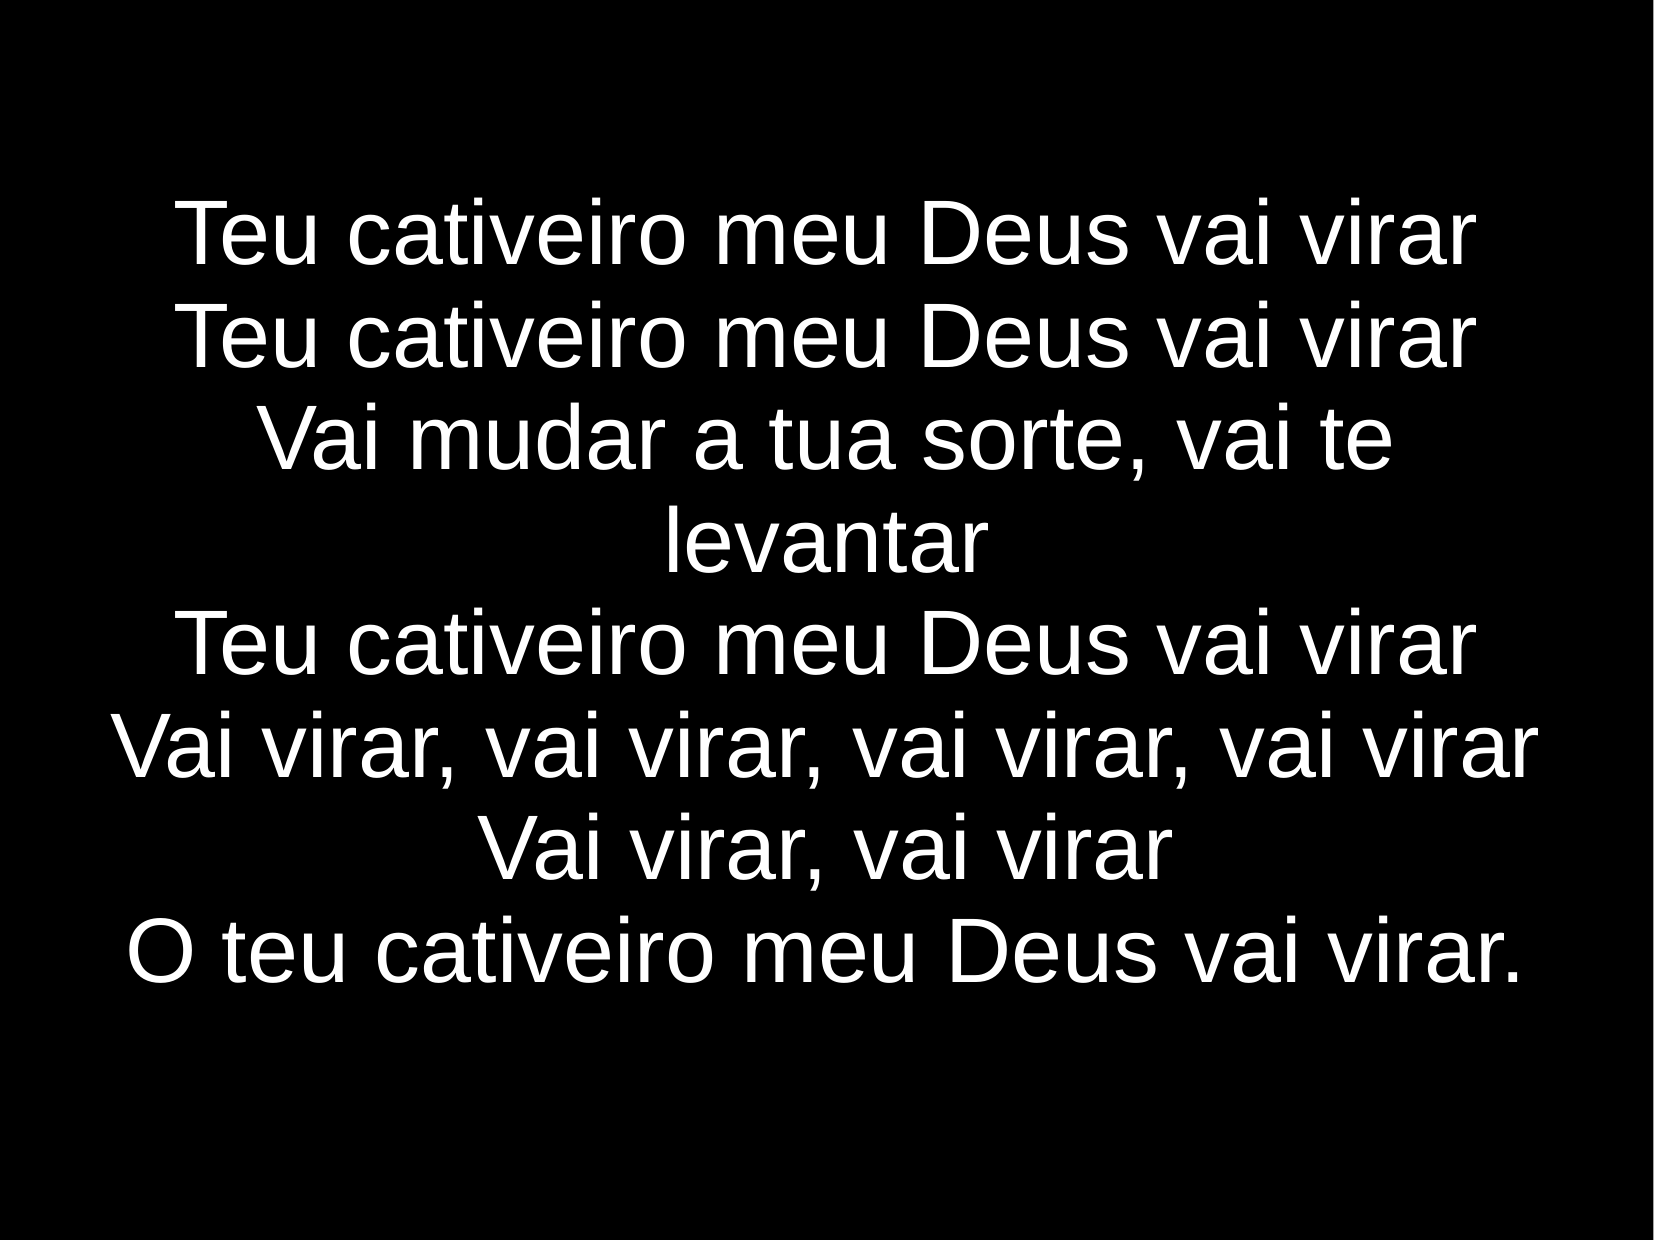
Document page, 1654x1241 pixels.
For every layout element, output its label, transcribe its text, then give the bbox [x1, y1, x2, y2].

subtitle Teu cativeiro meu Deus vai virar Teu cativeiro meu Deus vai virar Vai mudar a tua sorte, vai te levantar Teu cativeiro meu Deus vai virar Vai virar, vai virar, vai virar, vai virar Vai virar, vai virar O teu cativeiro meu Deus vai virar. [82, 49, 1571, 1182]
